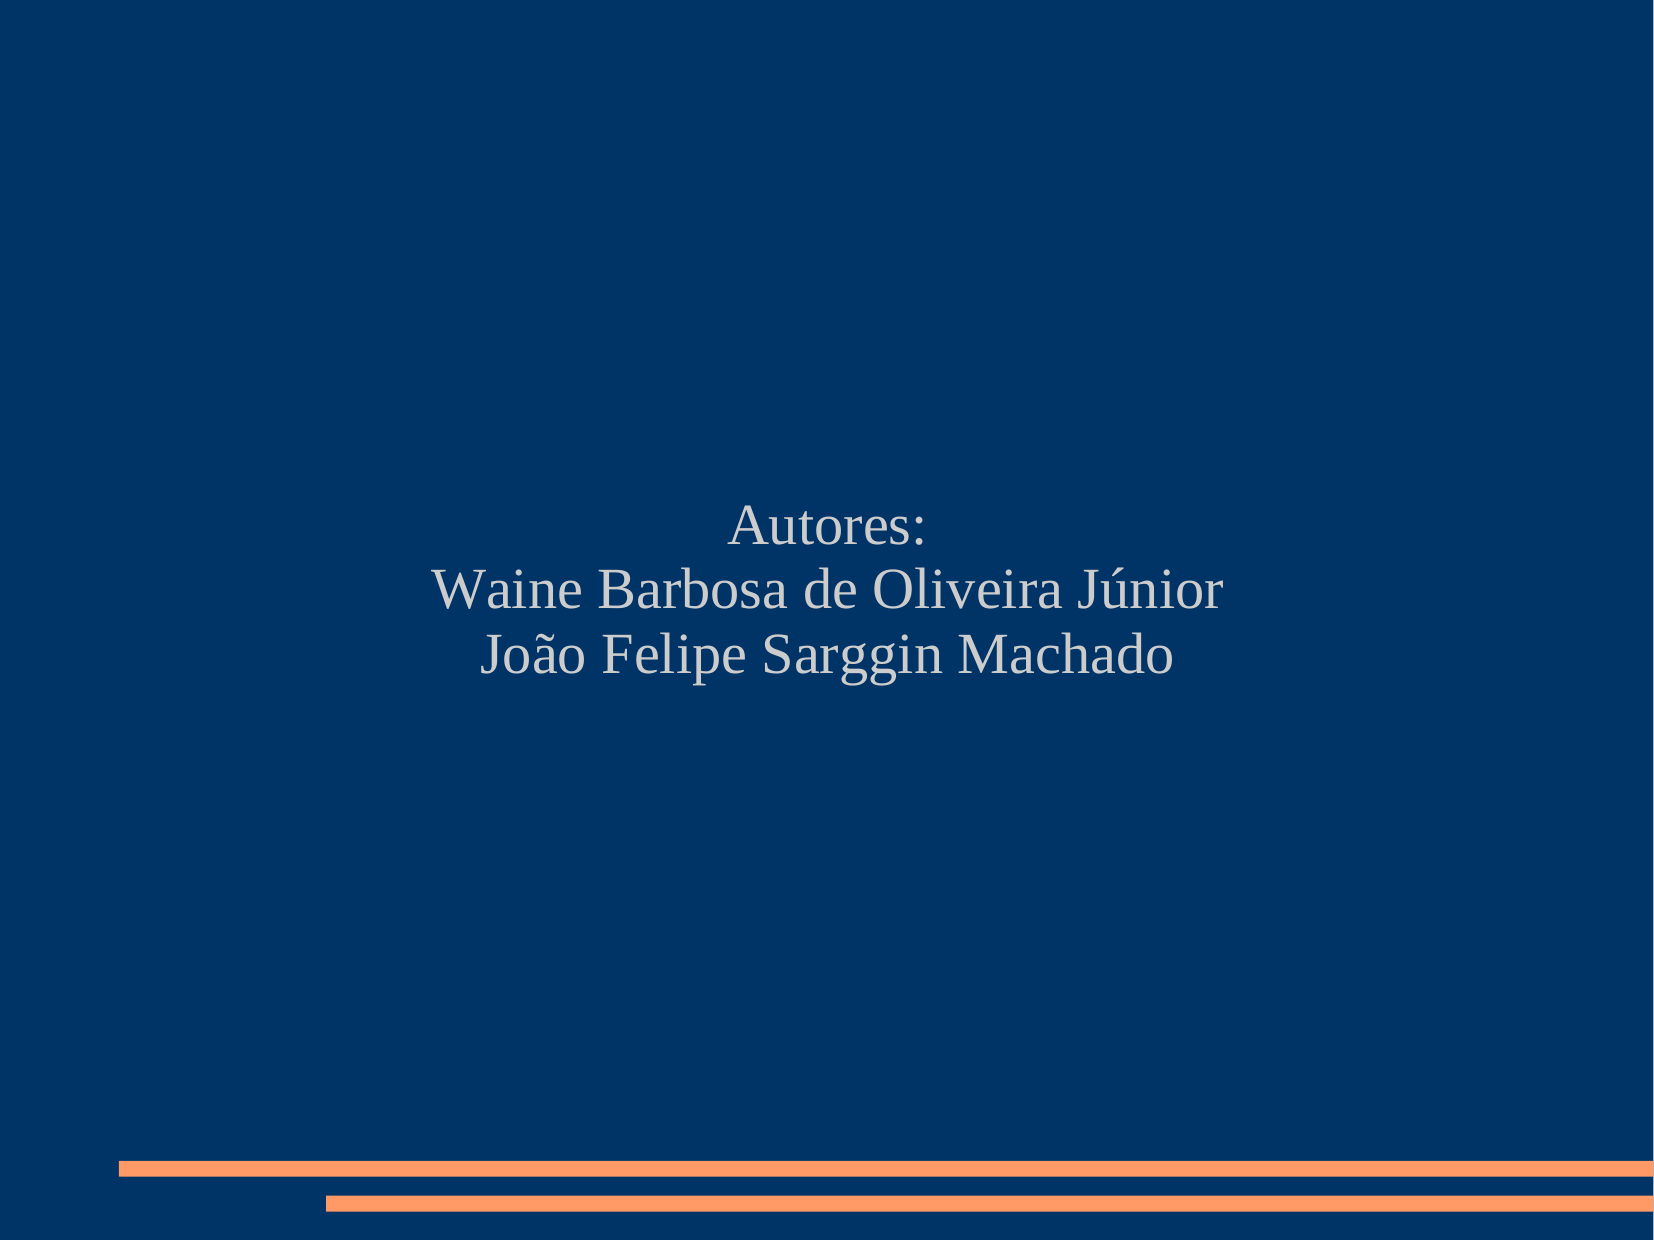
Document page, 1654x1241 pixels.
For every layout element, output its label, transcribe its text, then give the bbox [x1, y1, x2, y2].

subtitle Autores: Waine Barbosa de Oliveira Júnior João Felipe Sarggin Machado [121, 46, 1534, 1132]
